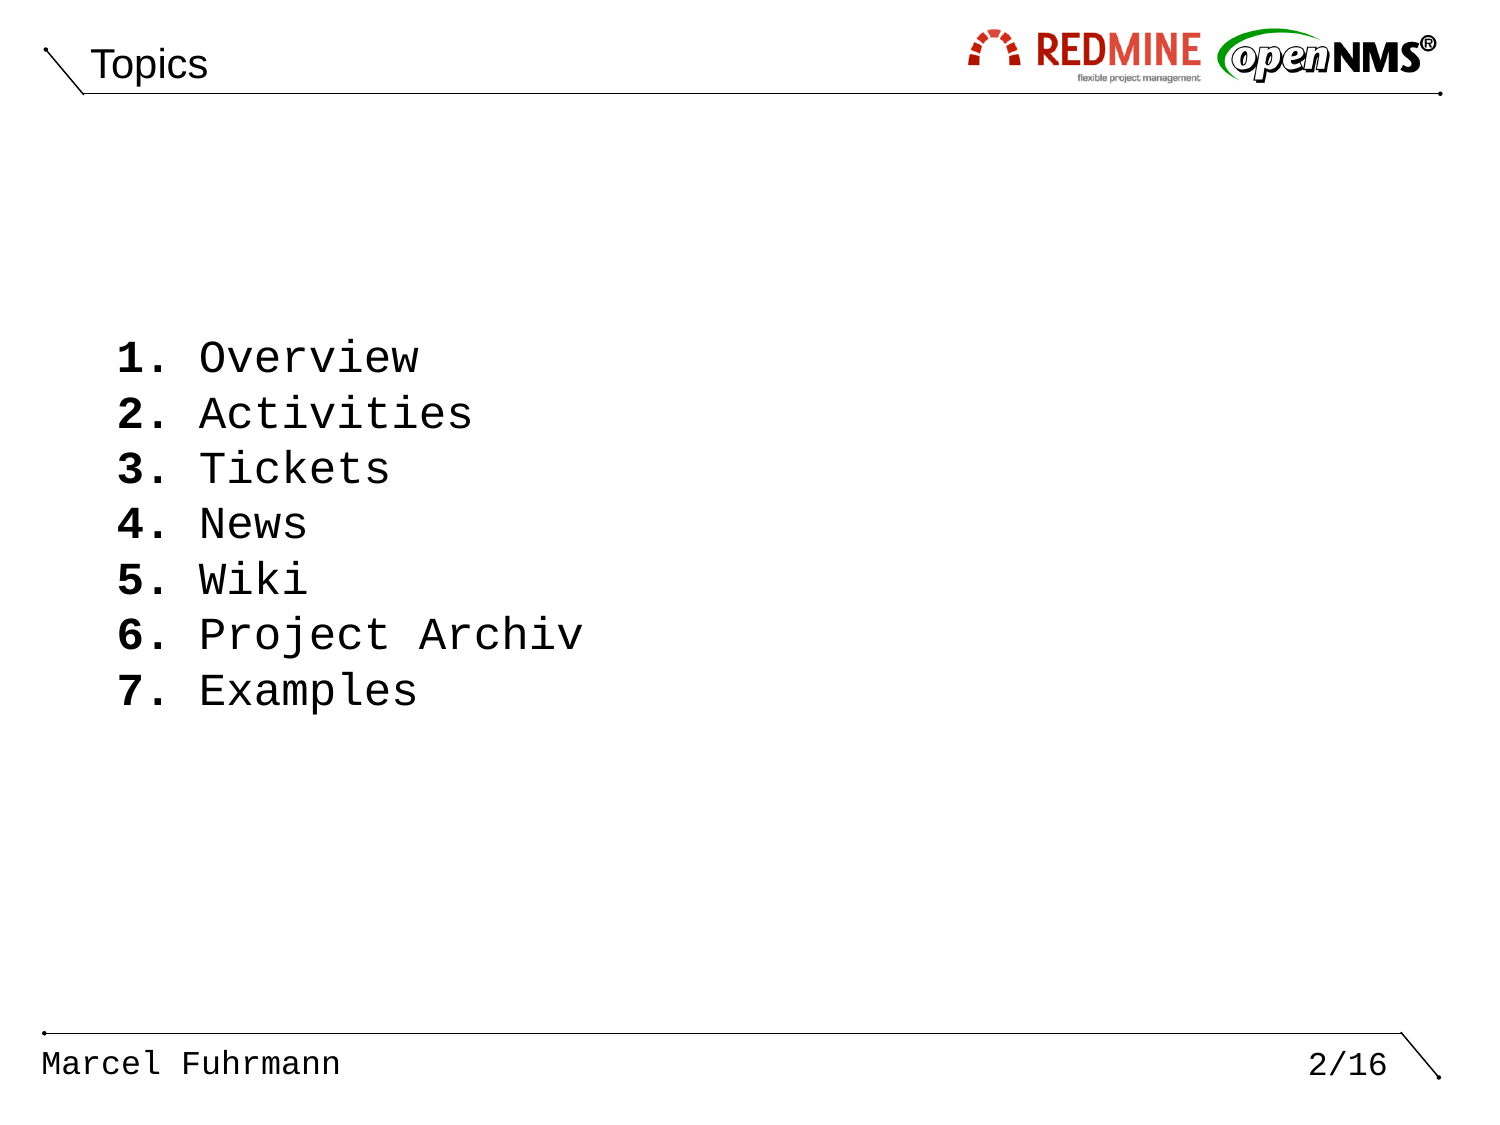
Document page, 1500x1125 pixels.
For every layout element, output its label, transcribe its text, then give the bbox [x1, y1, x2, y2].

picture [960, 21, 1441, 88]
list 1. Overview 2. Activities 3. Tickets 4. News 5. Wiki 6. Project Archiv 7. Examples [101, 330, 631, 737]
title Topics [90, 29, 691, 94]
